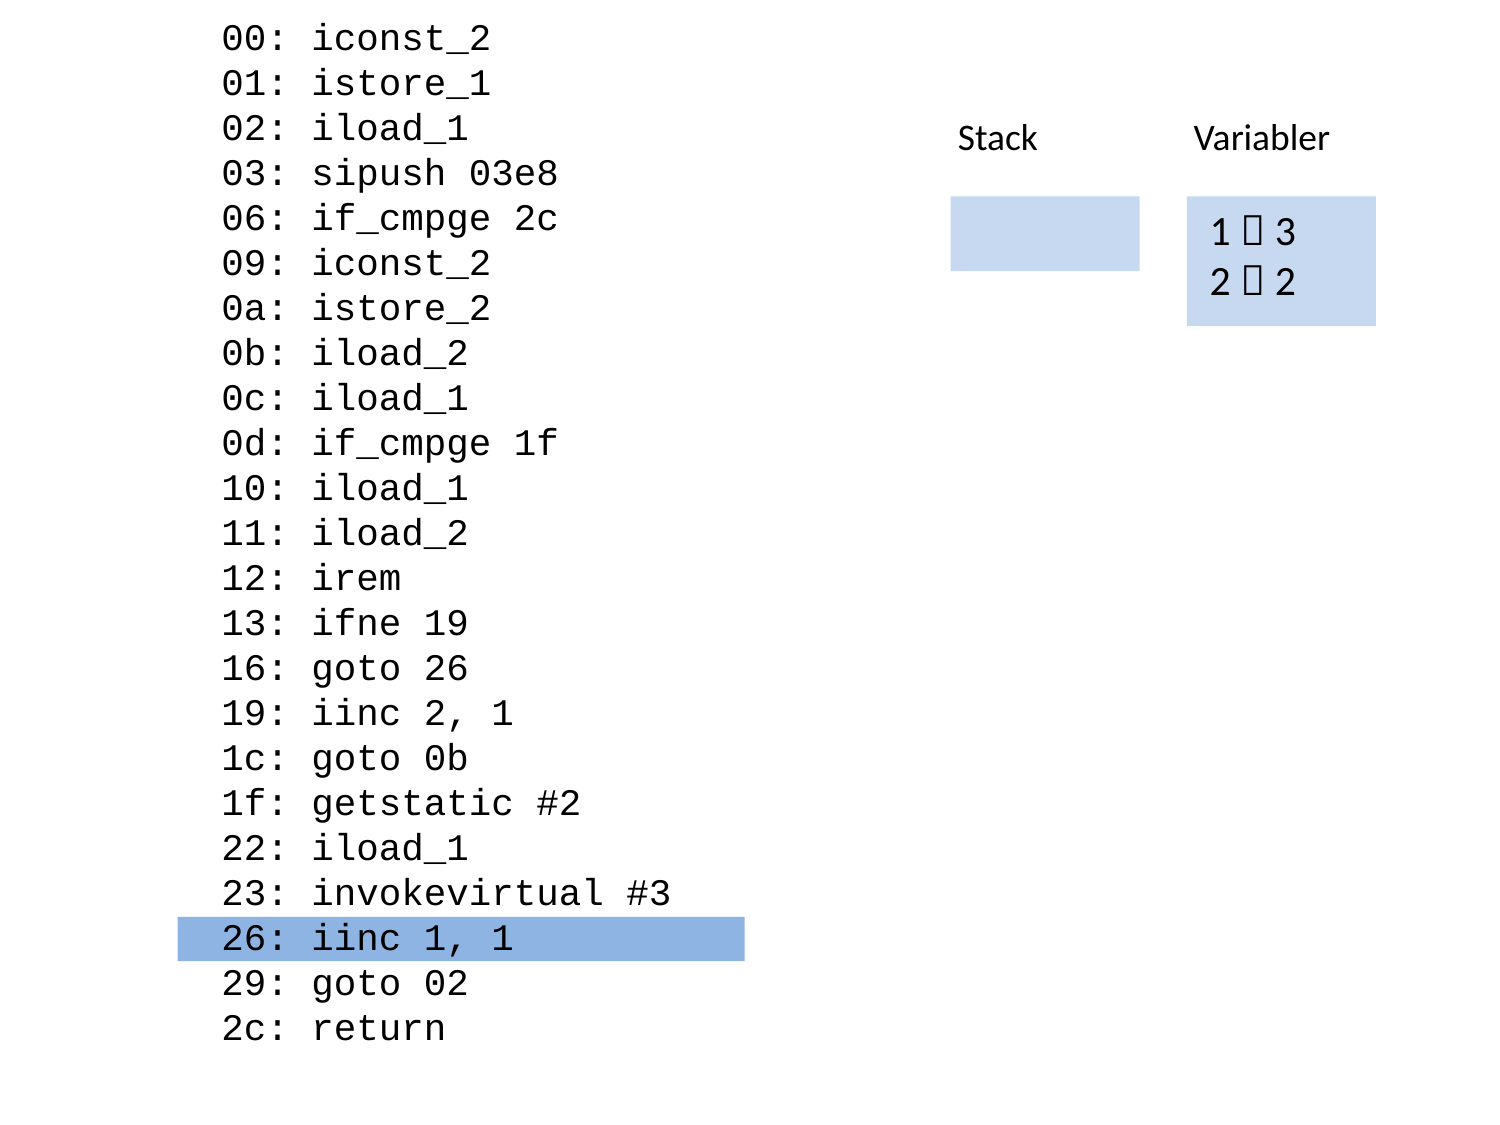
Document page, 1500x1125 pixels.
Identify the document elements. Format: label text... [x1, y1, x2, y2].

text_box 00: iconst_2 01: istore_1 02: iload_1 03: sipush 03e8 06: if_cmpge 2c 09: iconst_2 0a: istore_2 0b: iload_2 0c: iload_1 0d: if_cmpge 1f 10: iload_1 11: iload_2 12: irem 13: ifne 19 16: goto 26 19: iinc 2, 1 1c: goto 0b 1f: getstatic #2 22: iload_1 23: invokevirtual #3 26: iinc 1, 1 29: goto 02 2c: return [206, 5, 703, 1056]
text_box [1186, 196, 1376, 327]
text_box Stack [943, 105, 1053, 165]
text_box [703, 916, 745, 962]
text_box [177, 916, 206, 962]
text_box [950, 196, 1140, 272]
text_box 1  3 2  2 [1194, 196, 1328, 312]
text_box Variabler [1178, 105, 1345, 165]
